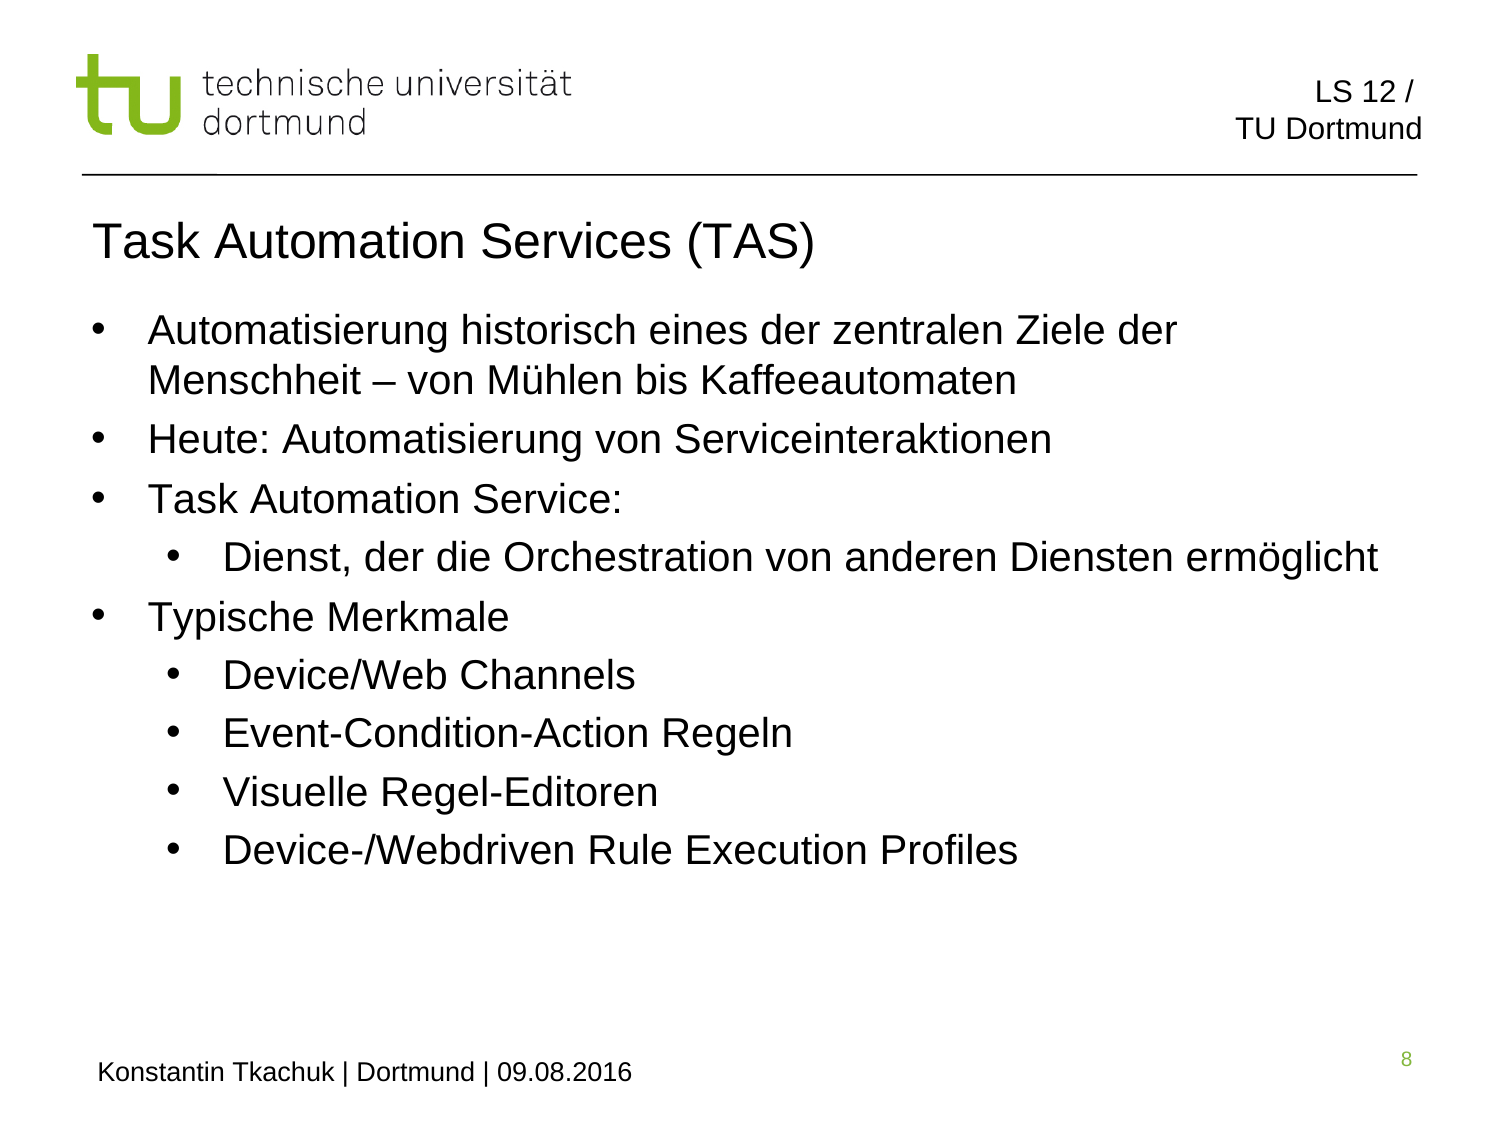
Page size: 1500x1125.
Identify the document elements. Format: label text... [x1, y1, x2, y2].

title Task Automation Services (TAS) [77, 183, 1411, 295]
text_box Konstantin Tkachuk | Dortmund | 09.08.2016 [82, 1046, 733, 1083]
list Automatisierung historisch eines der zentralen Ziele der Menschheit – von Mühlen bis Kaffeeautomaten Heute: Automatisierung von Serviceinteraktionen Task Automation Service: Dienst, der die Orchestration von anderen Diensten ermöglicht Typische Merkmale Device/Web Channels Event-Condition-Action Regeln Visuelle Regel-Editoren Device-/Webdriven Rule Execution Profiles [76, 295, 1410, 956]
picture [76, 54, 573, 145]
